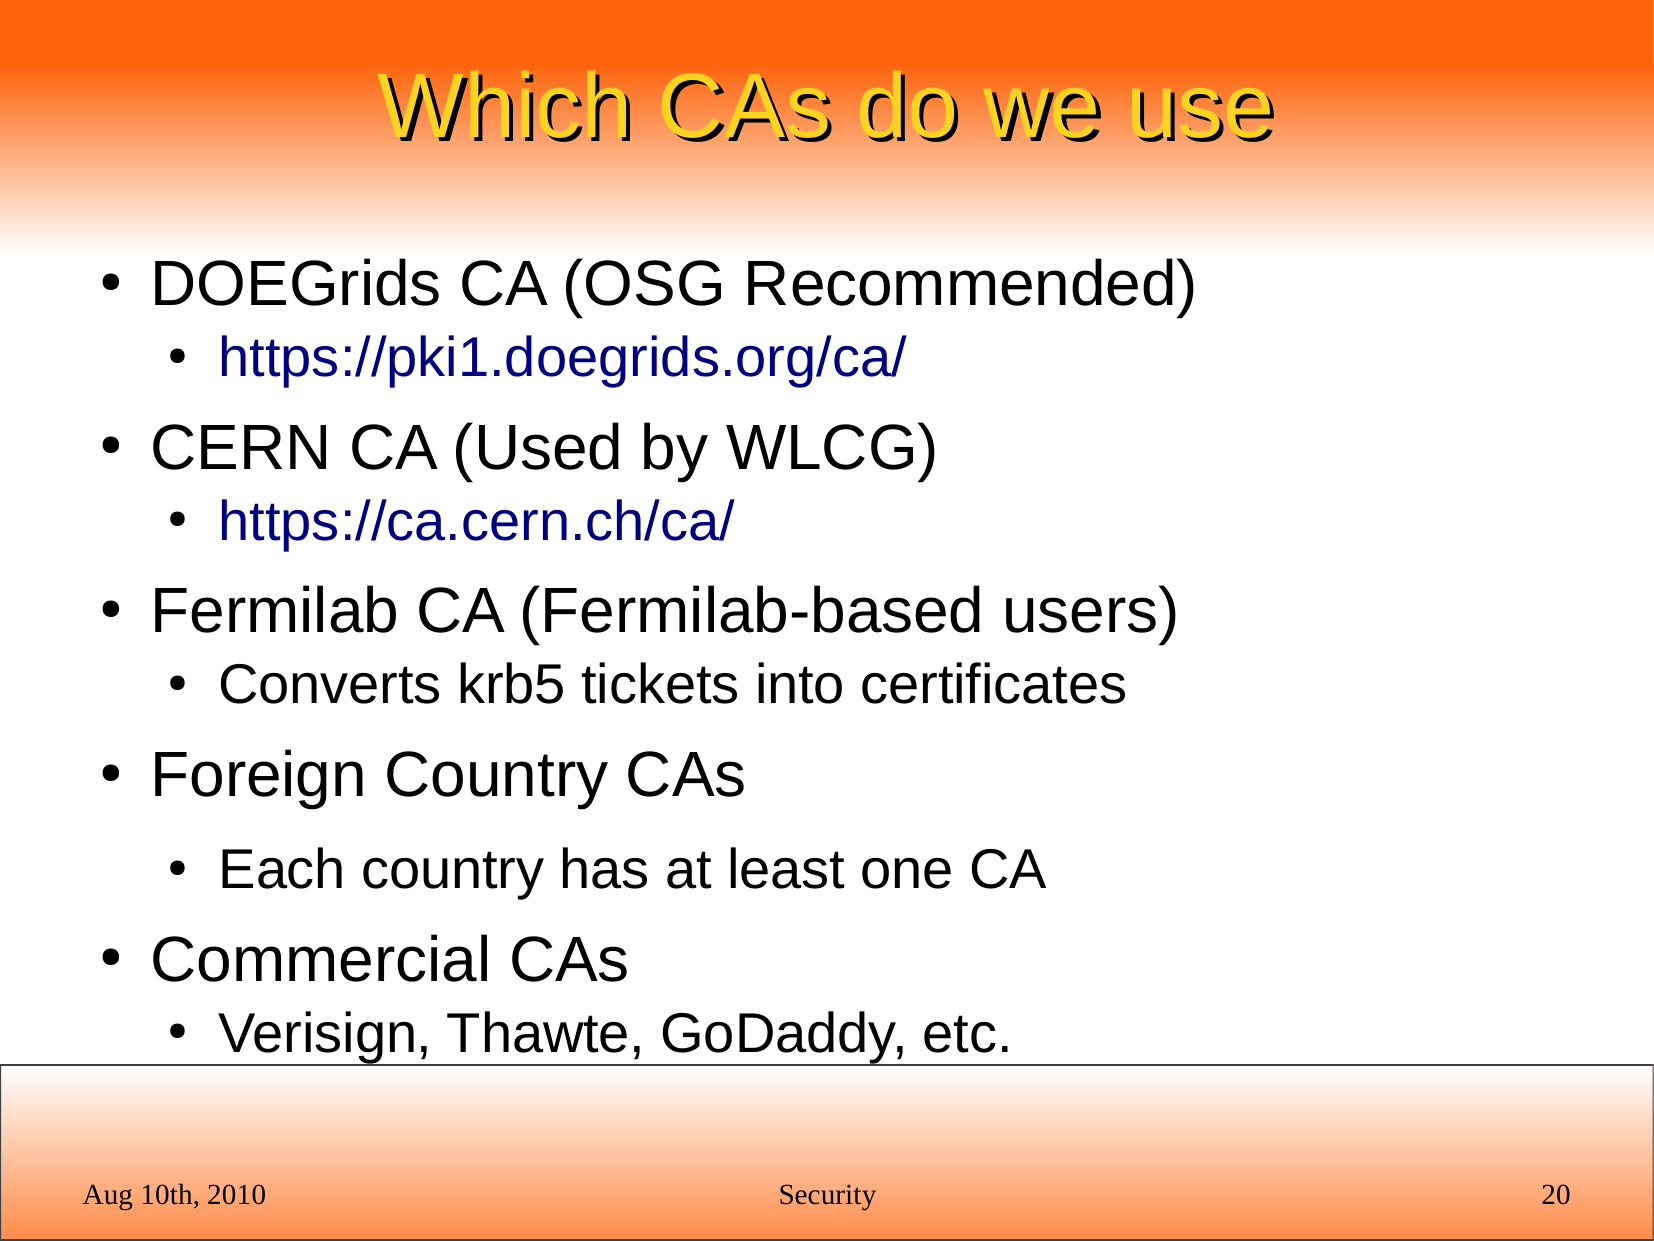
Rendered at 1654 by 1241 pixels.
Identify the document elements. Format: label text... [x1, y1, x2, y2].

list DOEGrids CA (OSG Recommended) https://pki1.doegrids.org/ca/ CERN CA (Used by WLCG) https://ca.cern.ch/ca/ Fermilab CA (Fermilab-based users) Converts krb5 tickets into certificates Foreign Country CAs Each country has at least one CA Commercial CAs Verisign, Thawte, GoDaddy, etc. [82, 247, 1571, 1067]
title Which CAs do we use [82, 2, 1571, 210]
